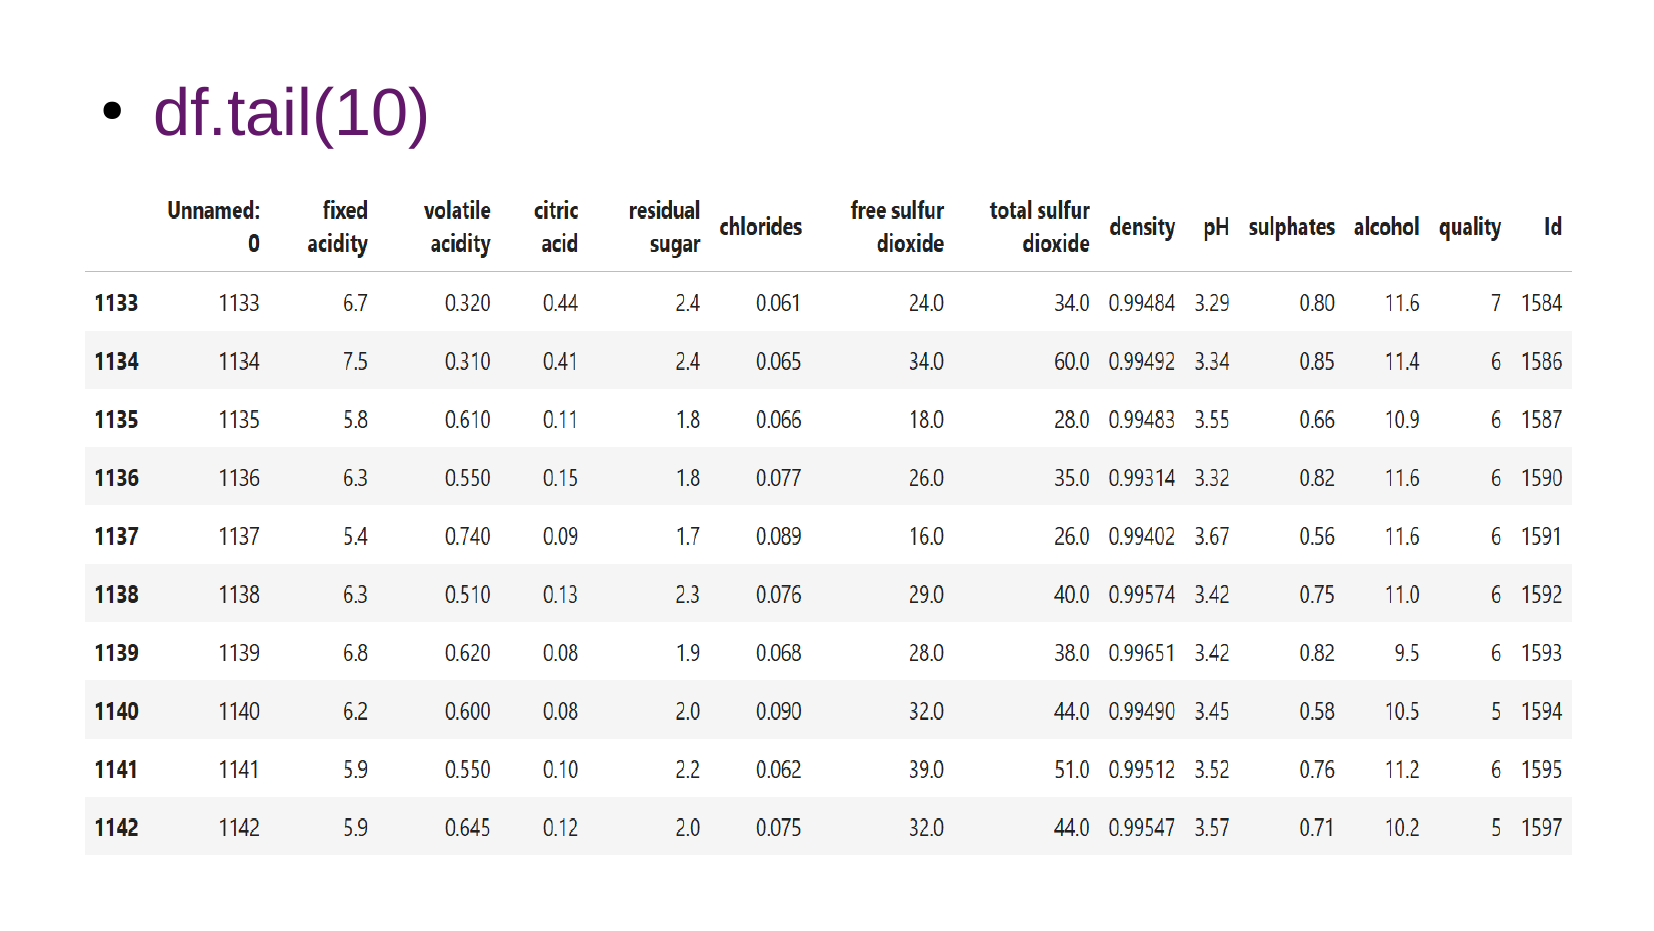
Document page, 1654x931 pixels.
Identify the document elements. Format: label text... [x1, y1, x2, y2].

list df.tail(10) [82, 75, 1571, 901]
picture [85, 187, 1576, 863]
